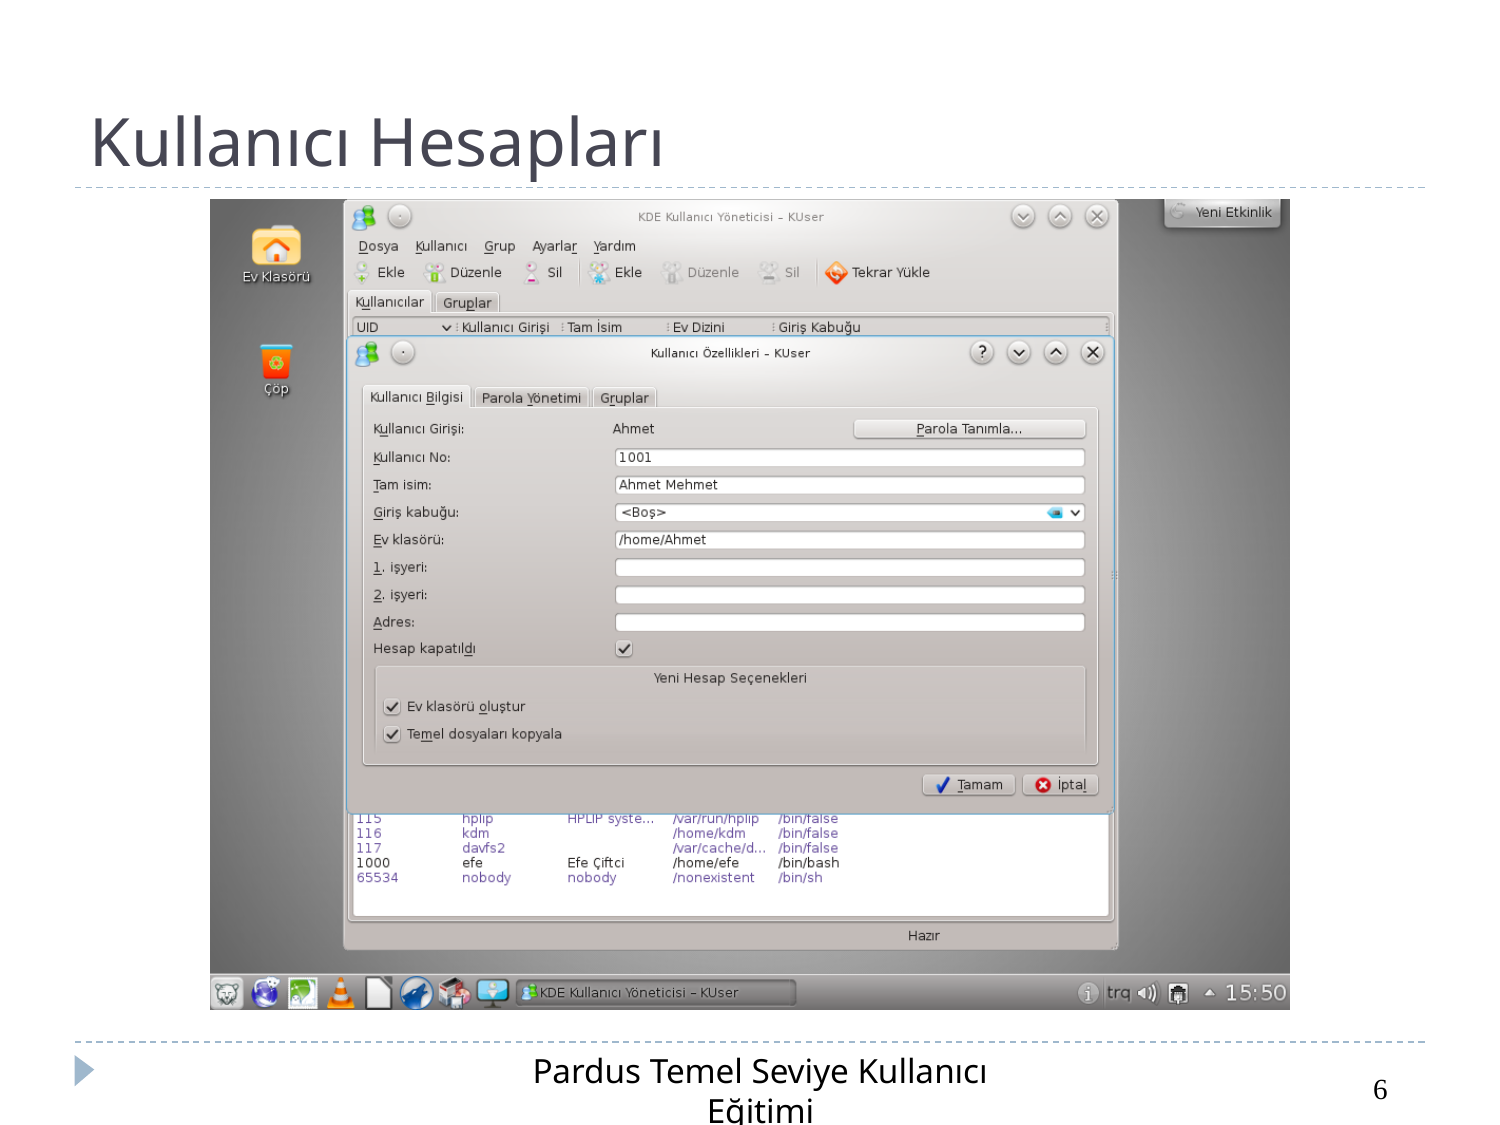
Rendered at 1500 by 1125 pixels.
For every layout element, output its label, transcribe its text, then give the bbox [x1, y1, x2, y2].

picture [210, 199, 1290, 1010]
title Kullanıcı Hesapları [75, 24, 1425, 188]
